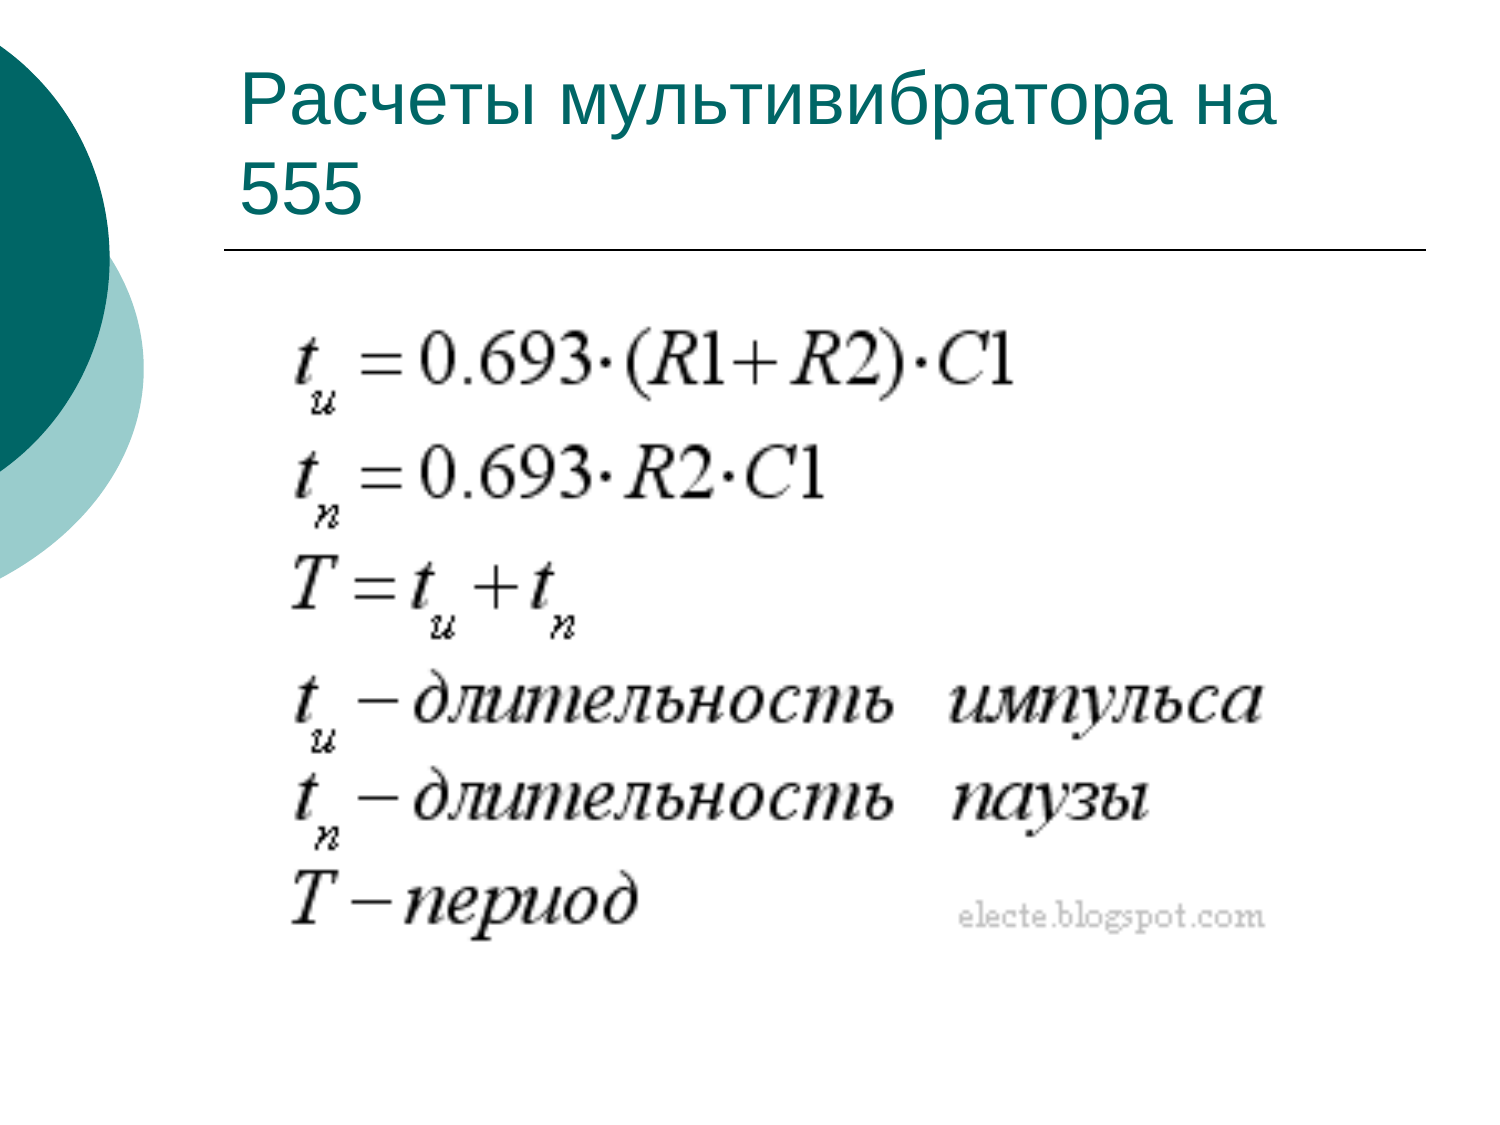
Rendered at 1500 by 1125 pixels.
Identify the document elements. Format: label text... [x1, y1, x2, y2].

picture [283, 325, 1276, 945]
title Расчеты мультивибратора на 555 [224, 41, 1425, 237]
